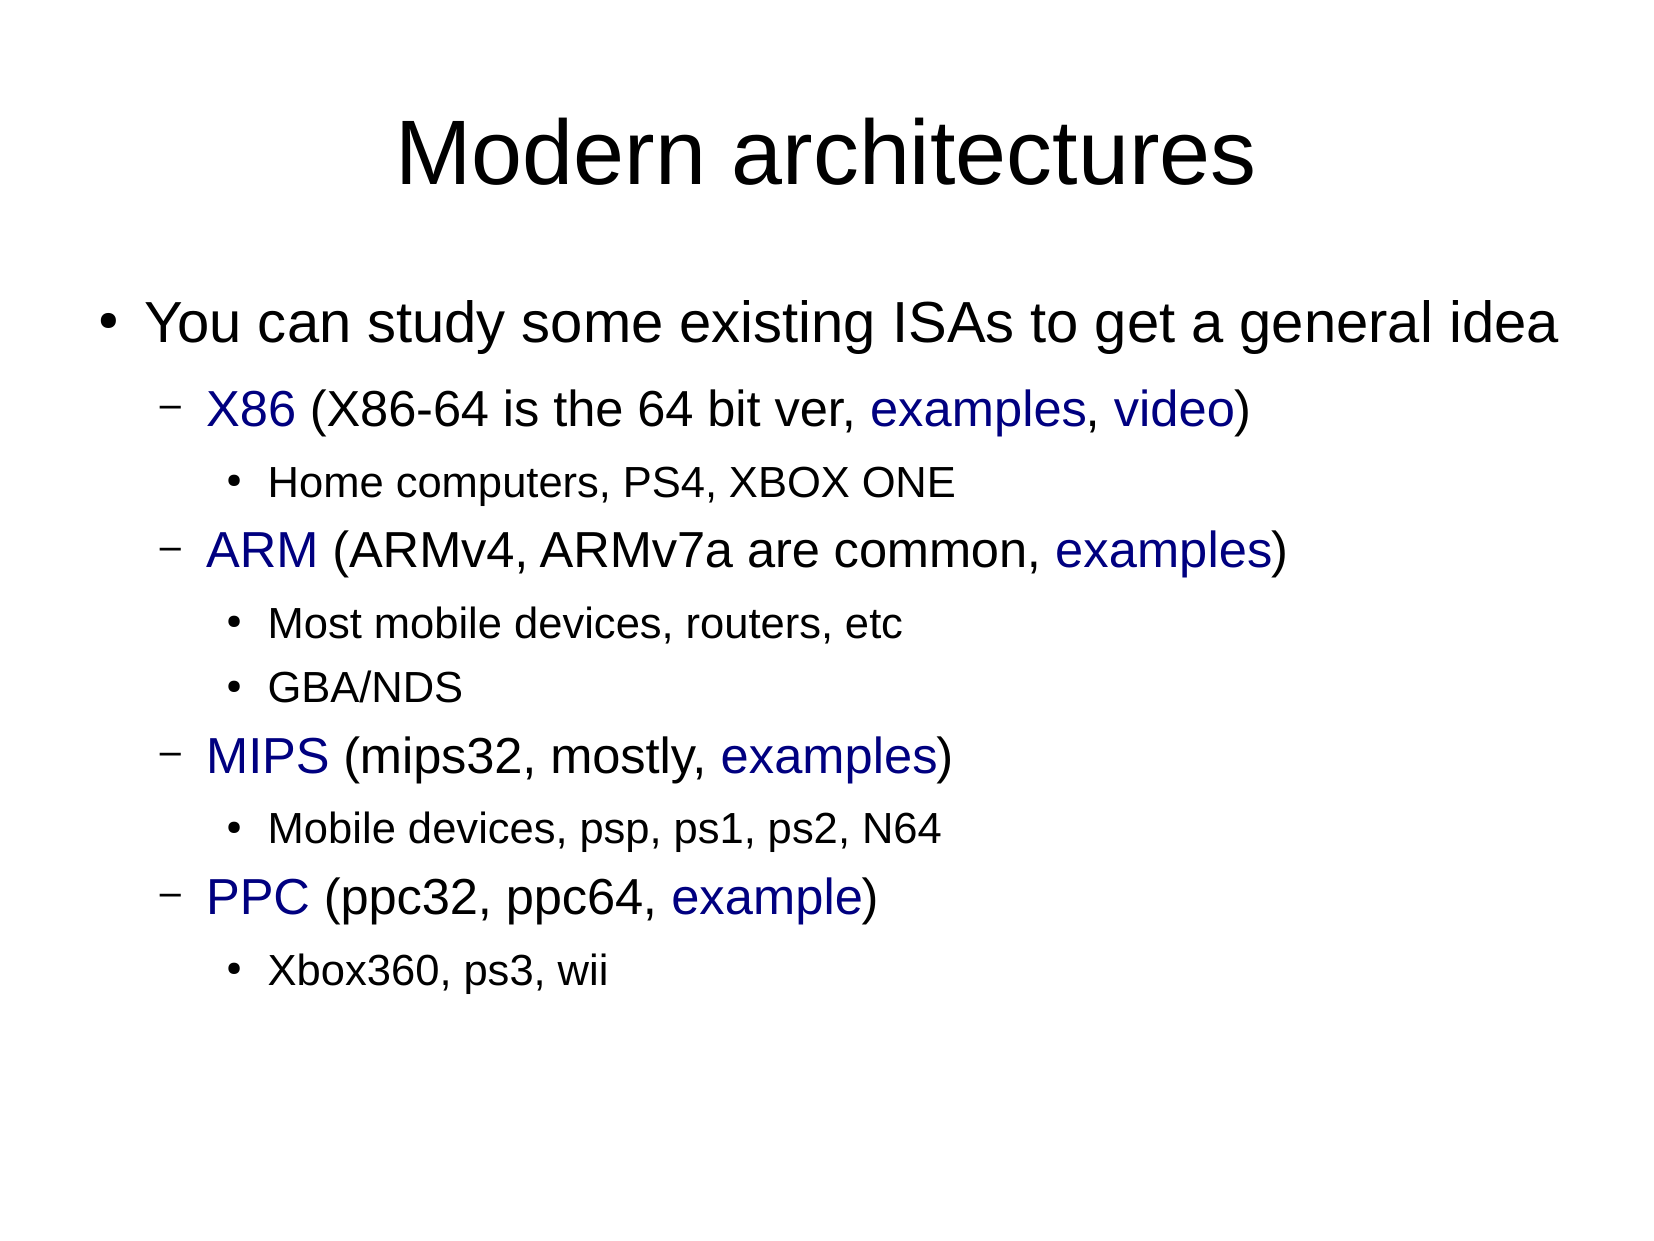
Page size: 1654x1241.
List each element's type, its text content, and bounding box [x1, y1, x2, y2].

list You can study some existing ISAs to get a general idea X86 (X86-64 is the 64 bit ver, examples, video) Home computers, PS4, XBOX ONE ARM (ARMv4, ARMv7a are common, examples) Most mobile devices, routers, etc GBA/NDS MIPS (mips32, mostly, examples) Mobile devices, psp, ps1, ps2, N64 PPC (ppc32, ppc64, example) Xbox360, ps3, wii [82, 290, 1571, 1010]
title Modern architectures [82, 49, 1571, 257]
